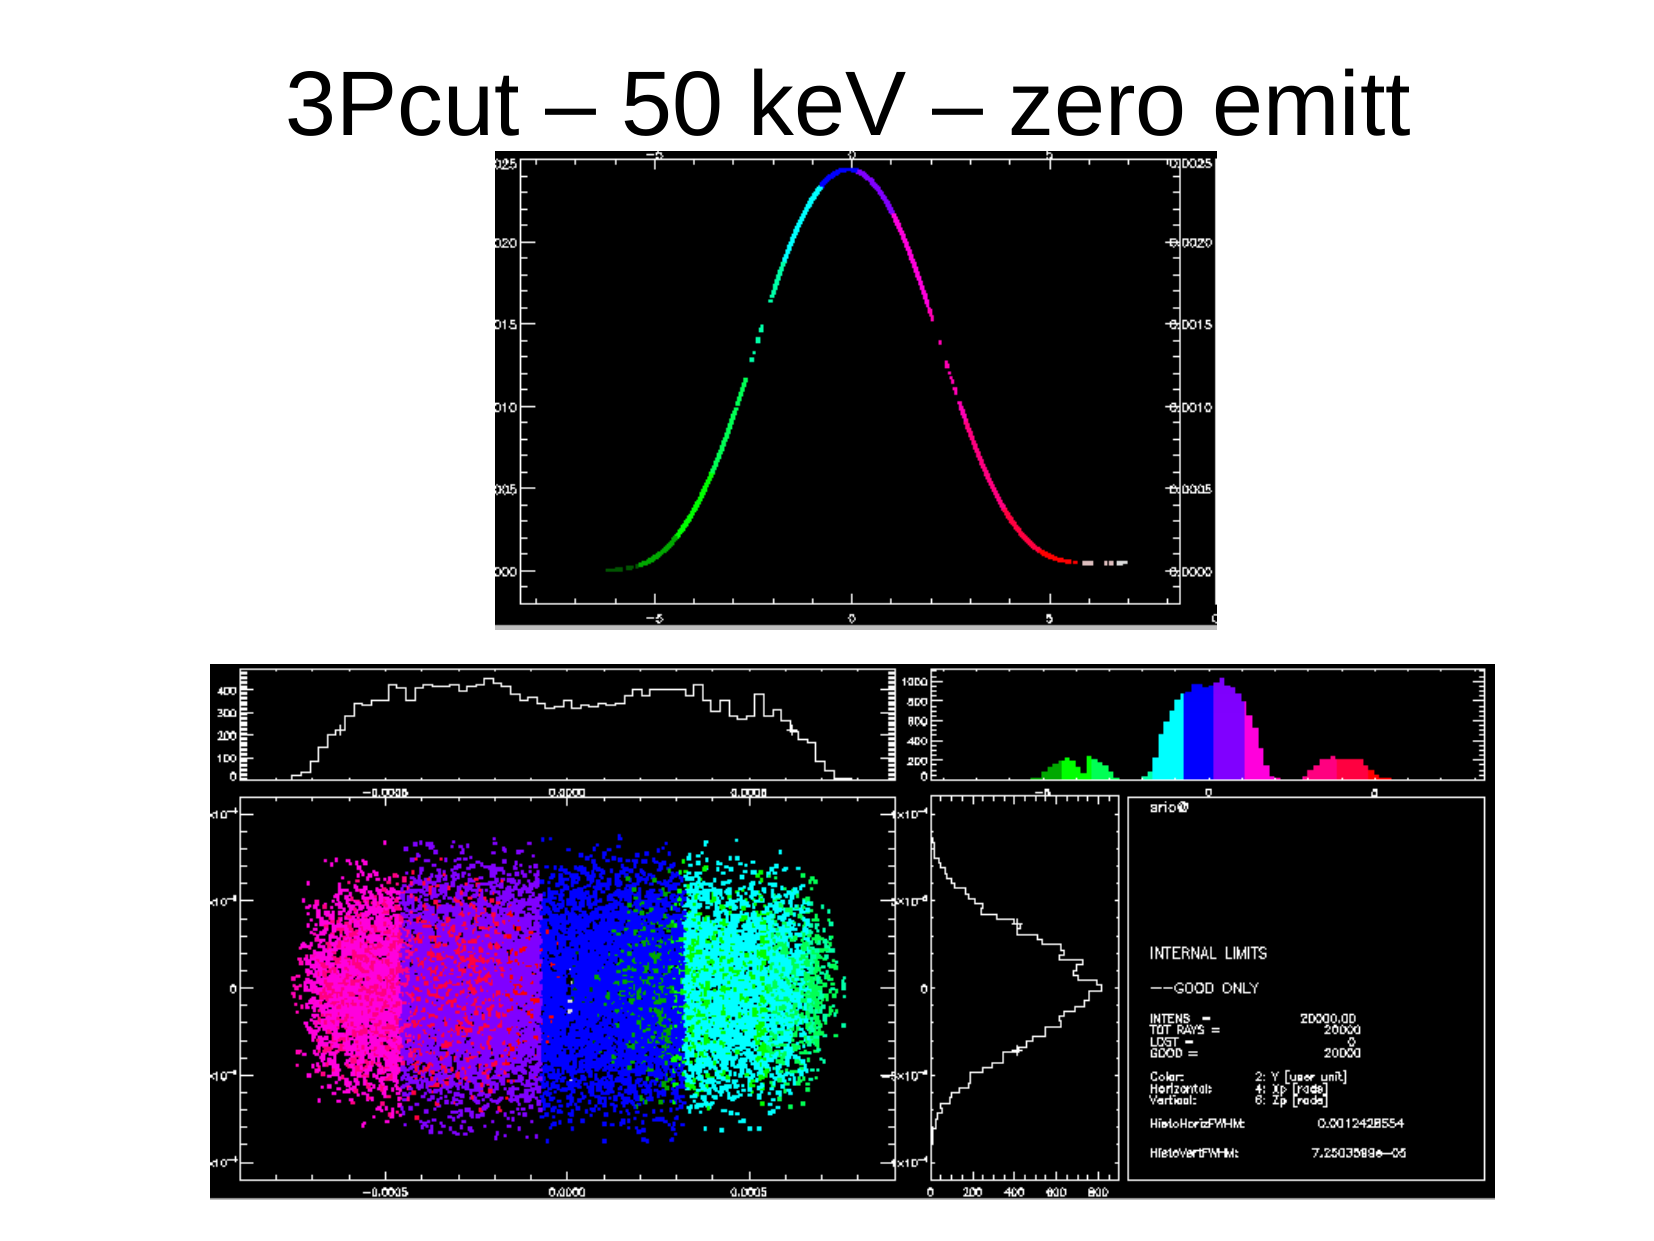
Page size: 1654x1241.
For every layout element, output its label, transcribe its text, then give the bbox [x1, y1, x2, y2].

picture [495, 208, 1217, 631]
picture [210, 664, 1495, 1201]
title 3Pcut – 50 keV – zero emitt [105, 0, 1594, 208]
